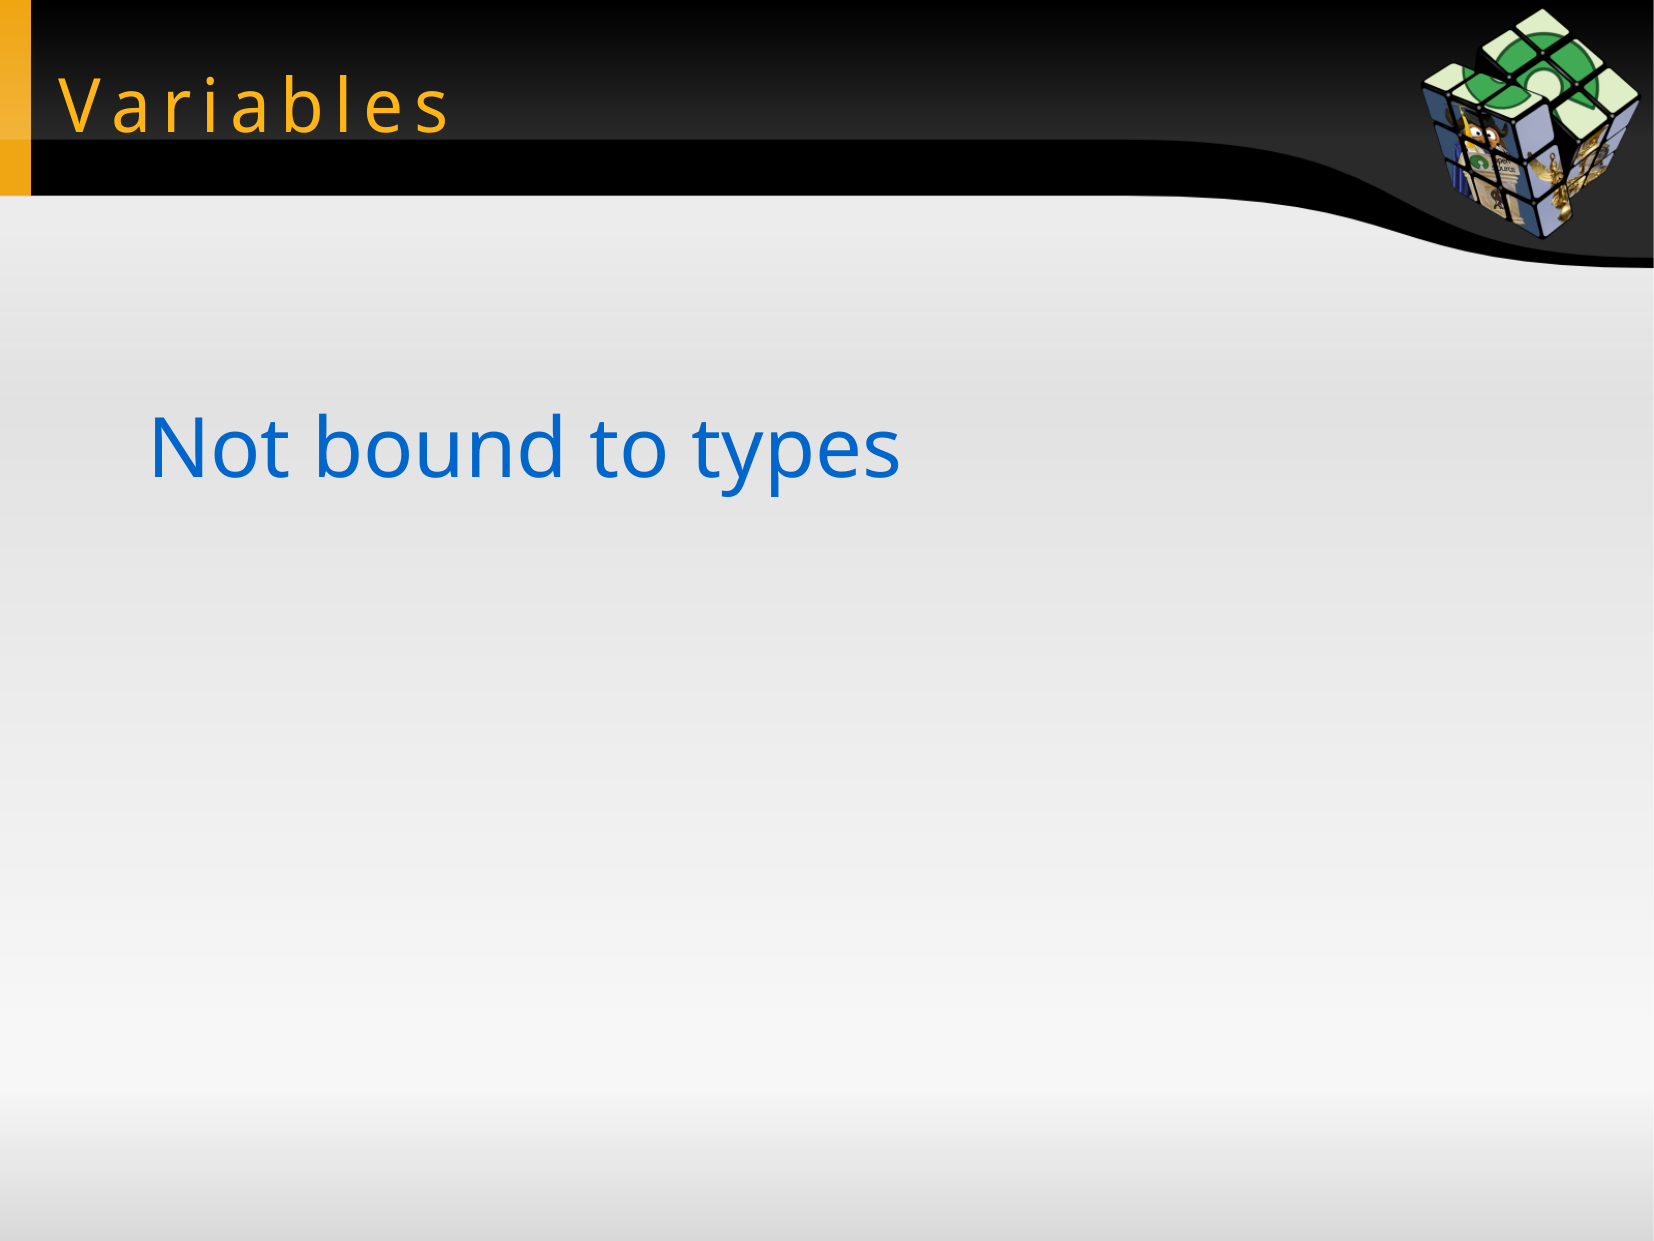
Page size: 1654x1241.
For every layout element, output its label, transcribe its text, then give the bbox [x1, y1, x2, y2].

picture [0, 0, 1654, 1241]
title Variables [59, 29, 1270, 178]
text_box Not bound to types [132, 380, 895, 489]
